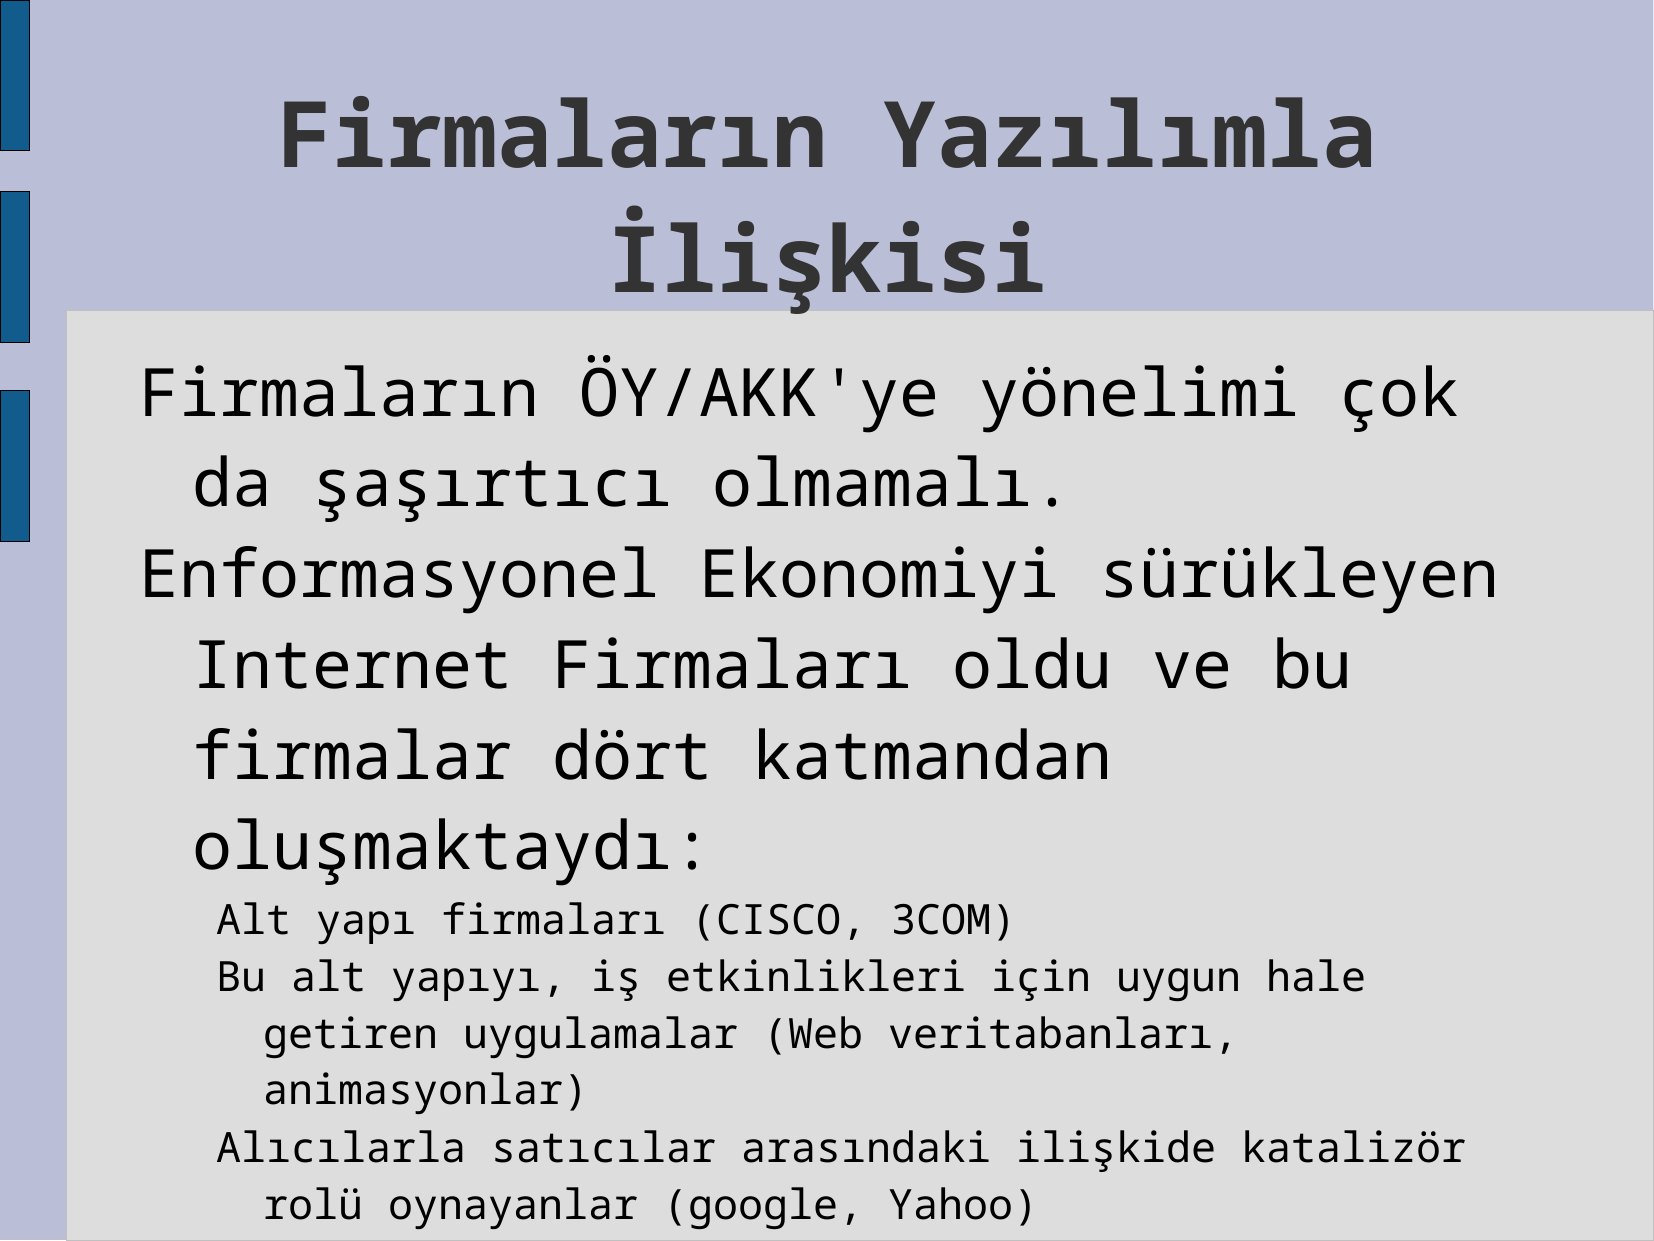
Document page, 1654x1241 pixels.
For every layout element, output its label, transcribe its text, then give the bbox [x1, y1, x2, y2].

list Firmaların ÖY/AKK'ye yönelimi çok da şaşırtıcı olmamalı. Enformasyonel Ekonomiyi sürükleyen Internet Firmaları oldu ve bu firmalar dört katmandan oluşmaktaydı: Alt yapı firmaları (CISCO, 3COM) Bu alt yapıyı, iş etkinlikleri için uygun hale getiren uygulamalar (Web veritabanları, animasyonlar) Alıcılarla satıcılar arasındaki ilişkide katalizör rolü oynayanlar (google, Yahoo) Web'den doğrudan satış yapan, eğlence hizmetleri sunan firmalar. [121, 344, 1534, 1211]
title Firmaların Yazılımla İlişkisi [121, 88, 1534, 301]
